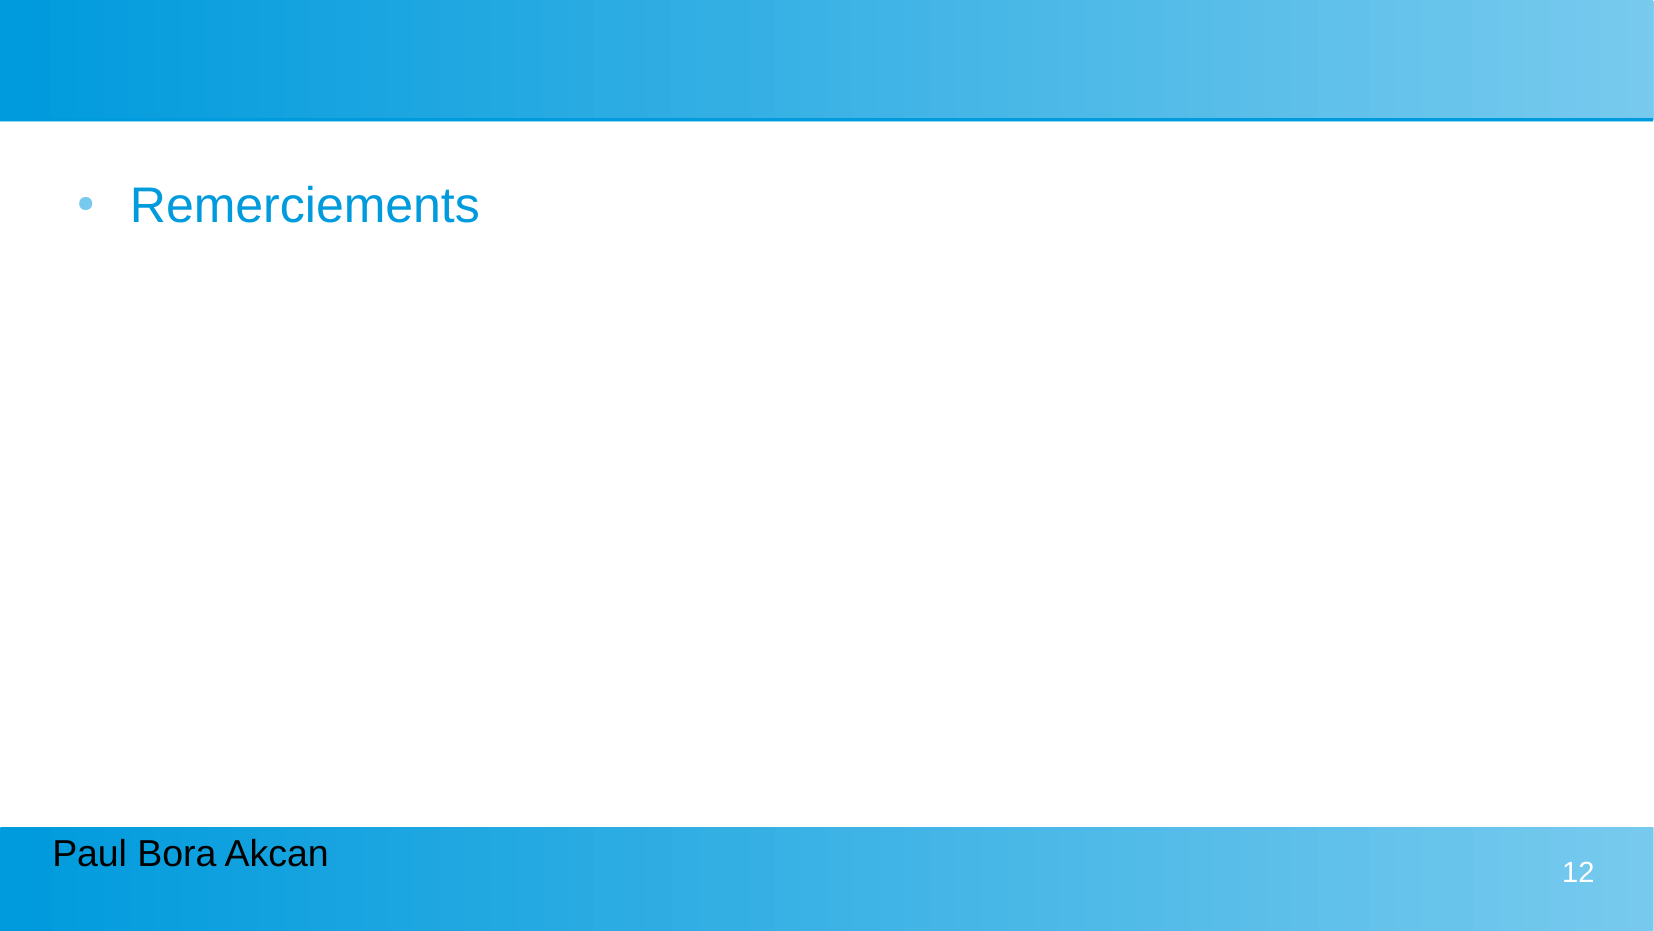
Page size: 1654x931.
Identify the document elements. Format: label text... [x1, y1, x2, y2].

list Remerciements [59, 177, 1595, 768]
text_box Paul Bora Akcan [37, 825, 488, 901]
